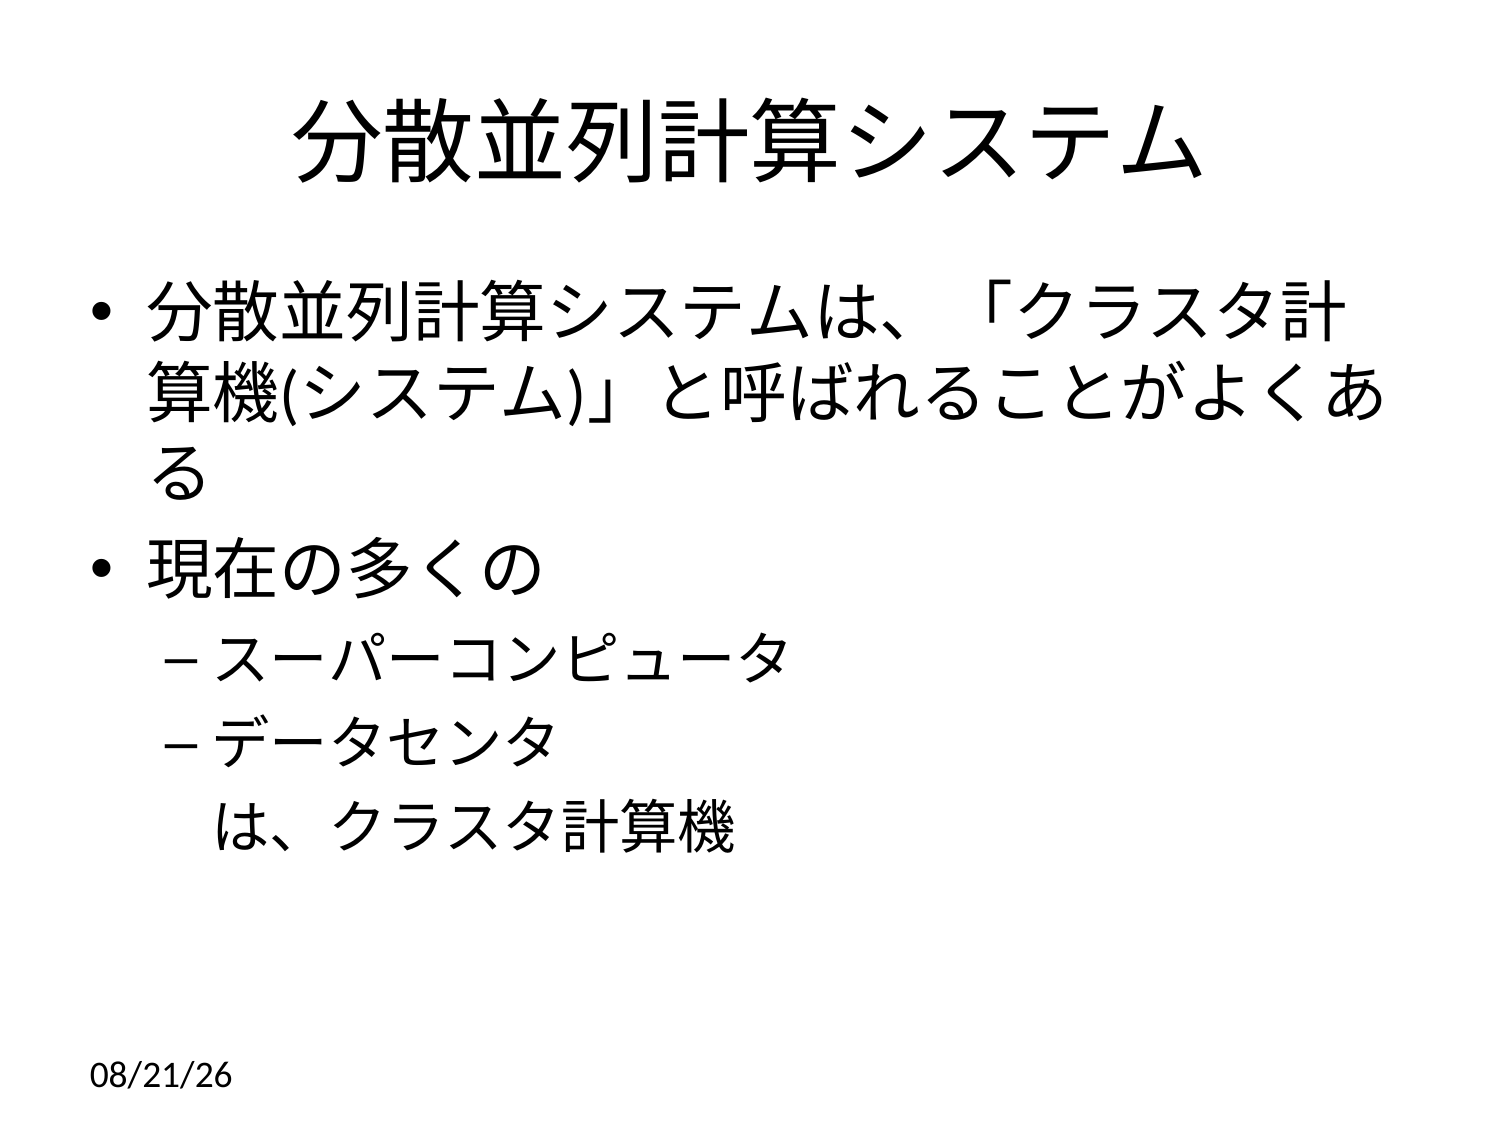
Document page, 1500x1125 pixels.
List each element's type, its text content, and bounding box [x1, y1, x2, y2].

title 分散並列計算システム [75, 21, 1426, 257]
list 分散並列計算システムは、「クラスタ計算機(システム)」と呼ばれることがよくある 現在の多くの スーパーコンピュータ データセンタ は、クラスタ計算機 [75, 262, 1426, 1006]
